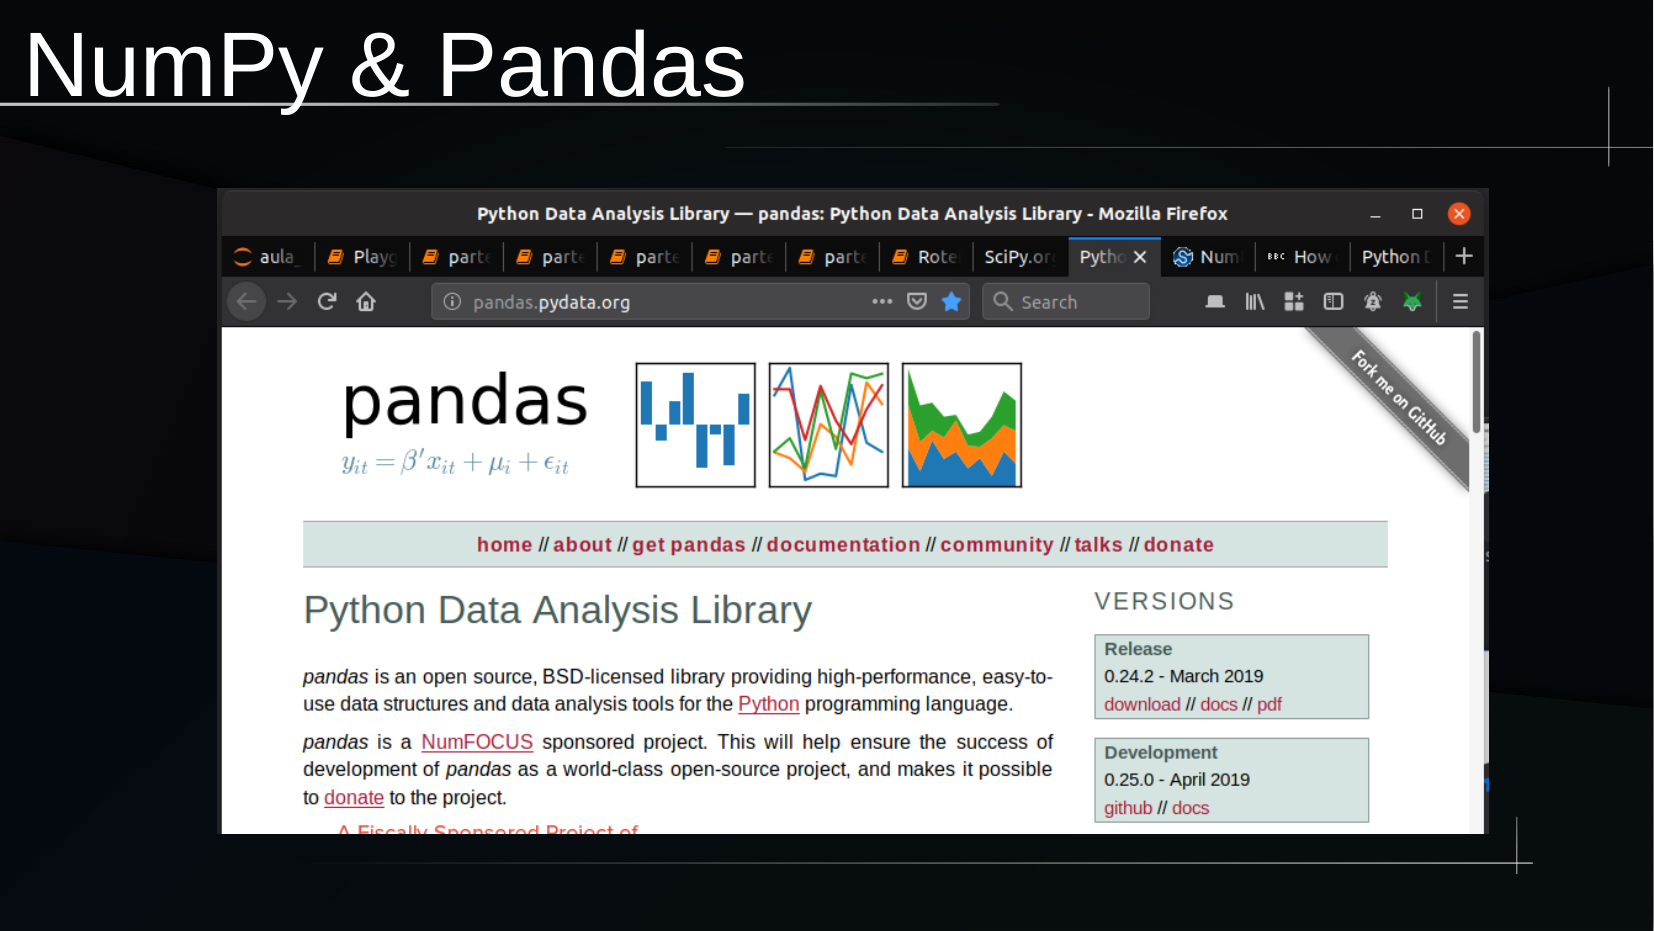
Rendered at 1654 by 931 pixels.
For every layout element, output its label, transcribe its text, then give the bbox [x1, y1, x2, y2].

title NumPy & Pandas [23, 11, 1589, 119]
picture [0, 0, 1654, 931]
